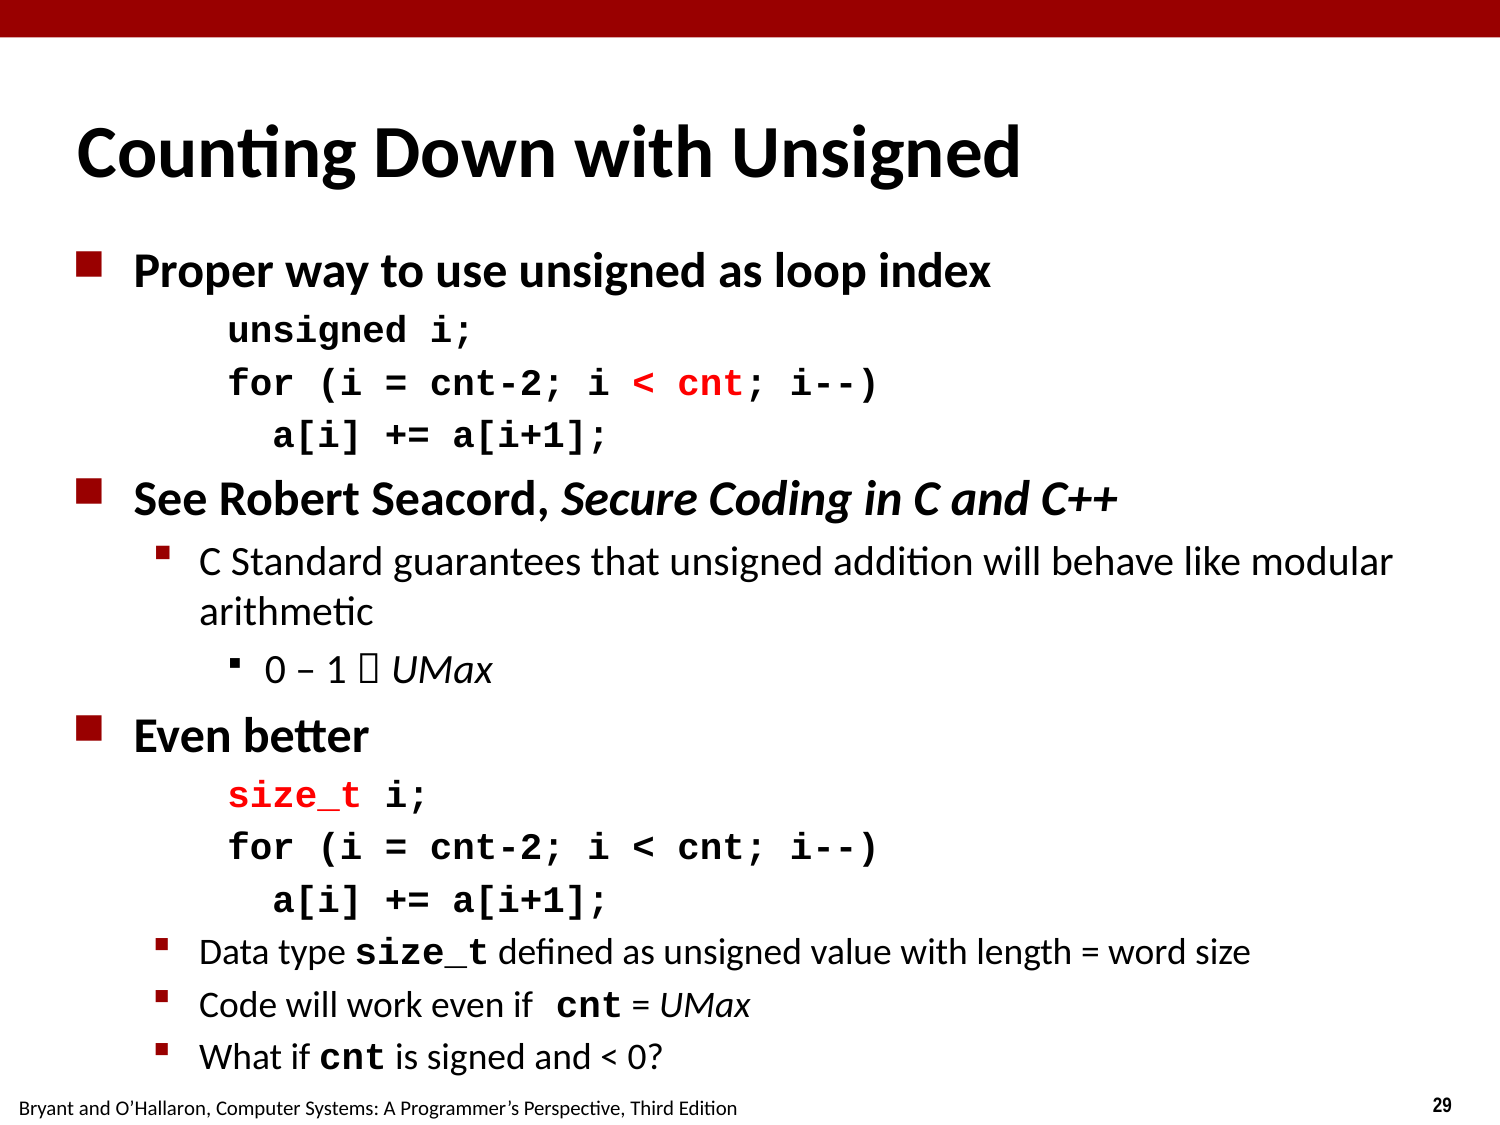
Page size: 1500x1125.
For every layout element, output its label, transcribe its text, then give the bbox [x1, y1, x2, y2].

title Counting Down with Unsigned [62, 99, 1285, 194]
list Proper way to use unsigned as loop index unsigned i; for (i = cnt-2; i < cnt; i--) a[i] += a[i+1]; See Robert Seacord, Secure Coding in C and C++ C Standard guarantees that unsigned addition will behave like modular arithmetic 0 – 1  UMax Even better size_t i; for (i = cnt-2; i < cnt; i--) a[i] += a[i+1]; Data type size_t defined as unsigned value with length = word size Code will work even if cnt = UMax What if cnt is signed and < 0? [62, 230, 1425, 1088]
